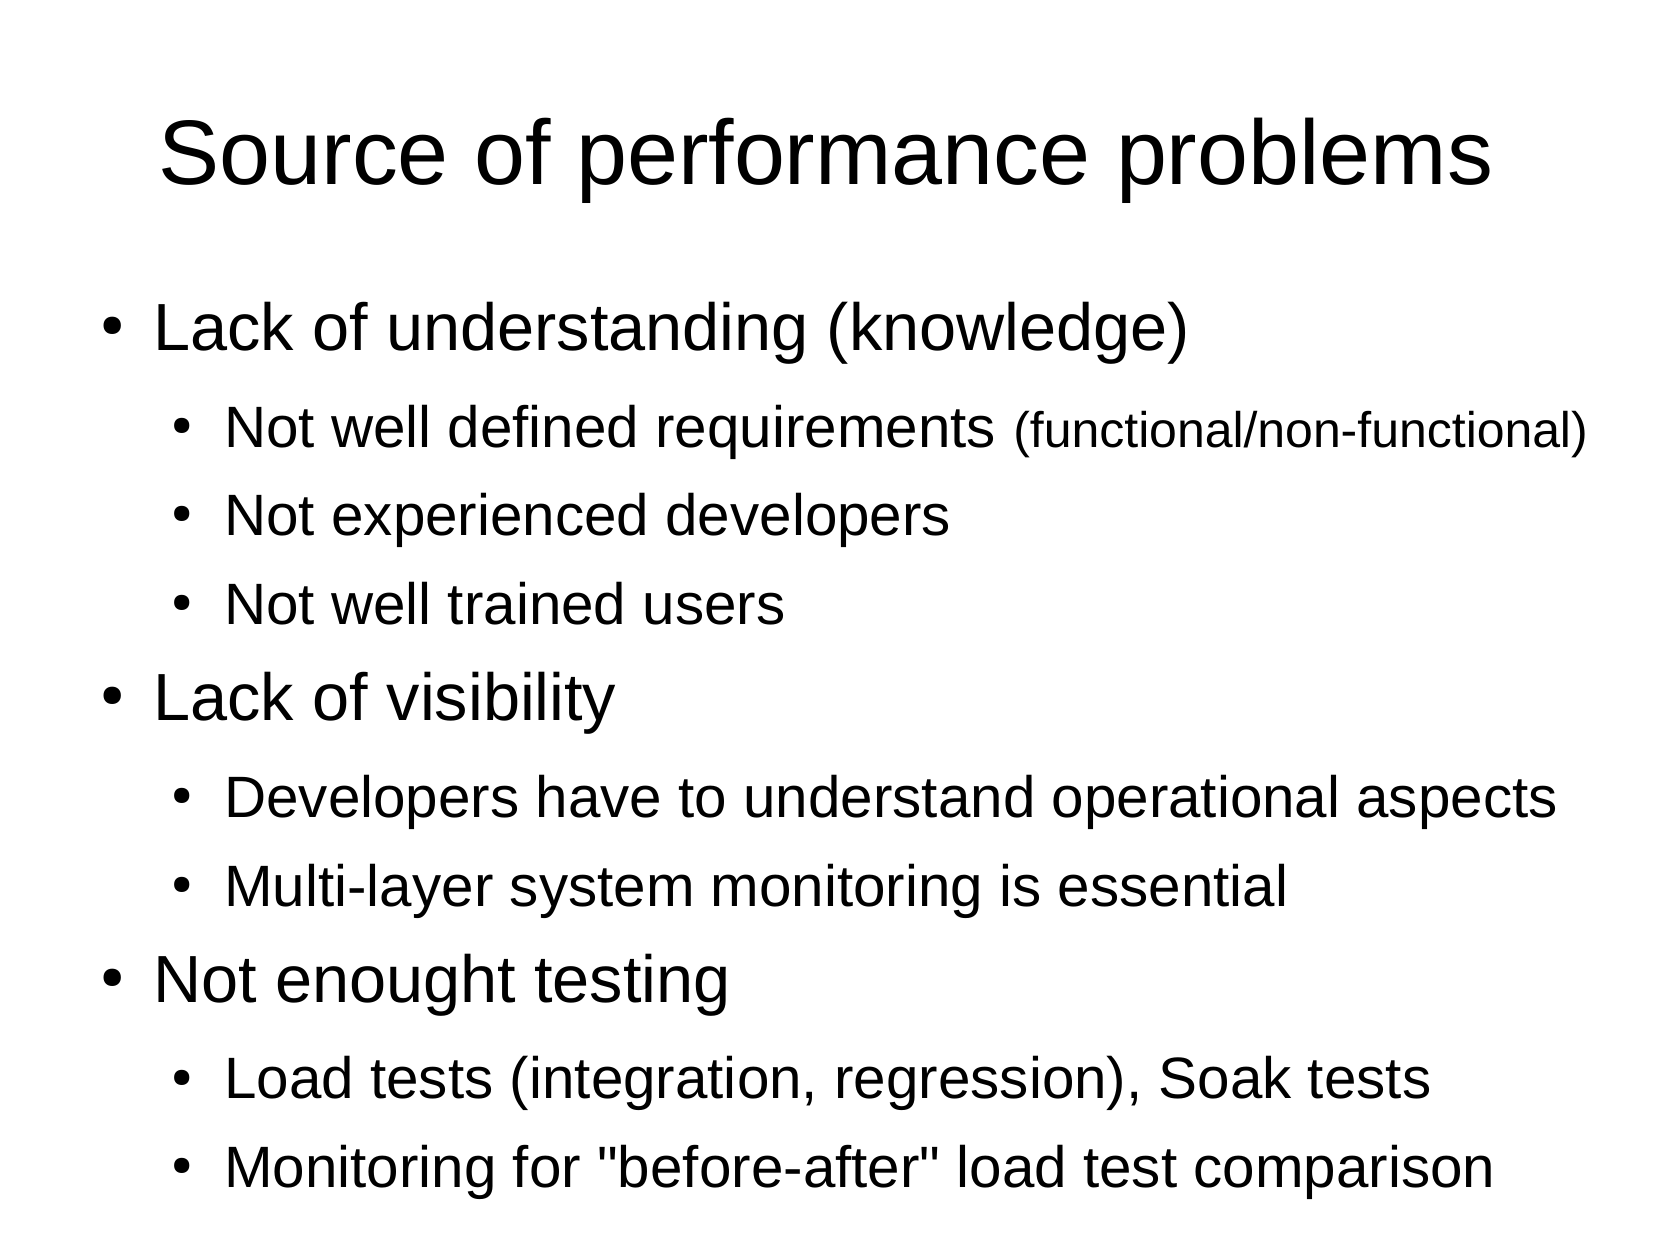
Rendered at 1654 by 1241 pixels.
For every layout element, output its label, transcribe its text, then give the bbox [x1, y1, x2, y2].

list Lack of understanding (knowledge) Not well defined requirements (functional/non-functional) Not experienced developers Not well trained users Lack of visibility Developers have to understand operational aspects Multi-layer system monitoring is essential Not enought testing Load tests (integration, regression), Soak tests Monitoring for "before-after" load test comparison [82, 290, 1595, 1199]
title Source of performance problems [82, 49, 1571, 257]
